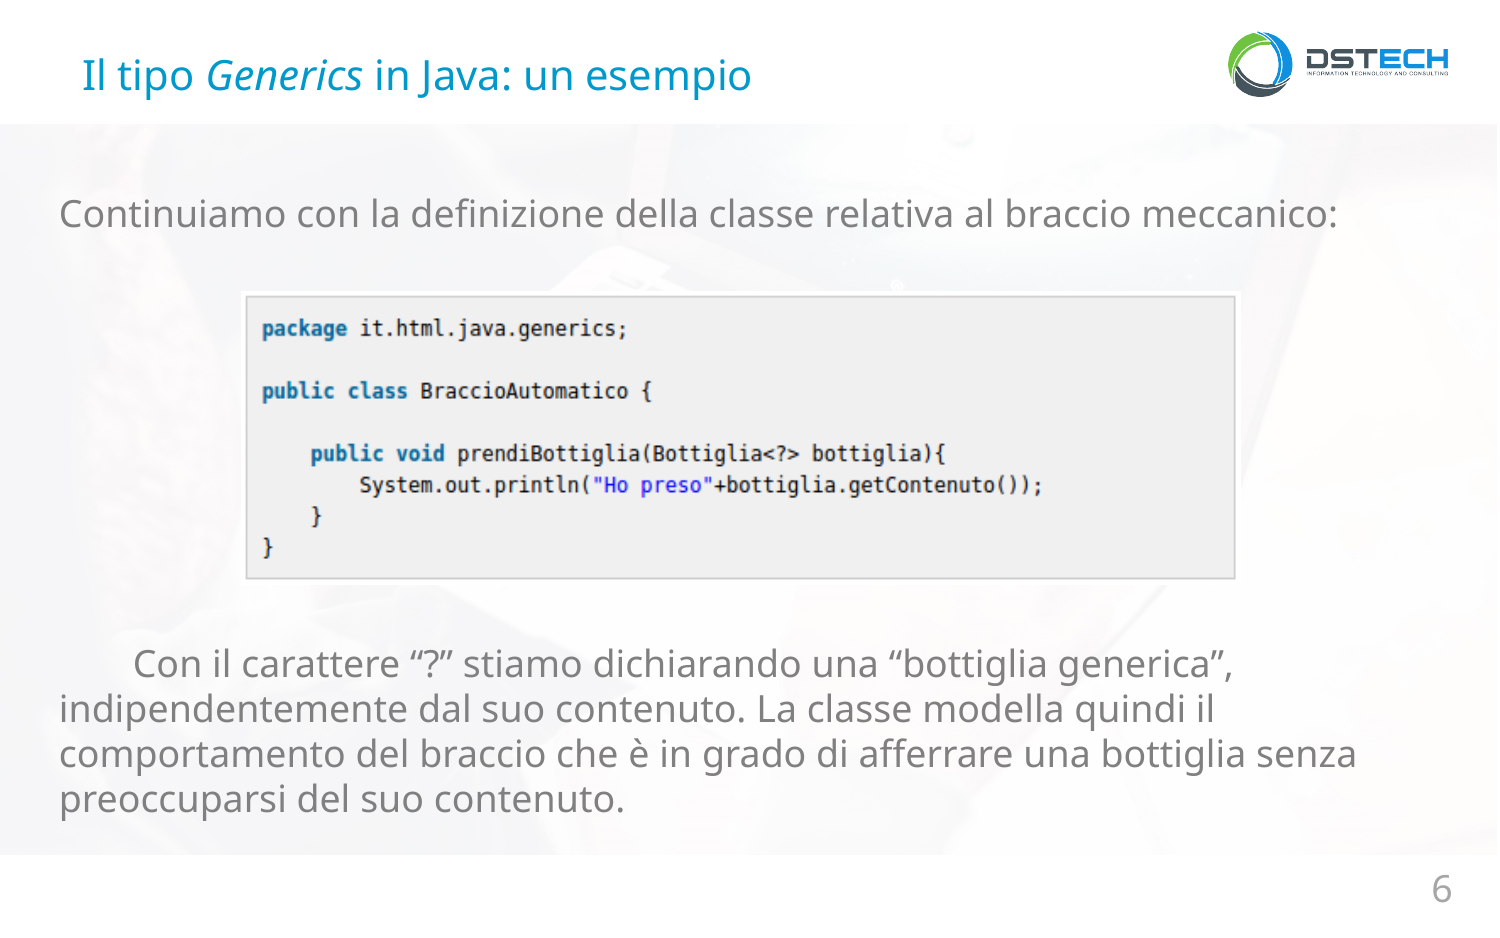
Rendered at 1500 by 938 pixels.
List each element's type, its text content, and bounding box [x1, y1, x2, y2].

text_box Continuiamo con la definizione della classe relativa al braccio meccanico: Con il carattere “?” stiamo dichiarando una “bottiglia generica”, indipendentemente dal suo contenuto. La classe modella quindi il comportamento del braccio che è in grado di afferrare una bottiglia senza preoccuparsi del suo contenuto. [59, 145, 1453, 871]
picture [241, 291, 1241, 585]
picture [0, 124, 1497, 855]
picture [1228, 31, 1448, 97]
text_box Il tipo Generics in Java: un esempio [67, 41, 1034, 107]
text_box 6 [1413, 864, 1460, 910]
